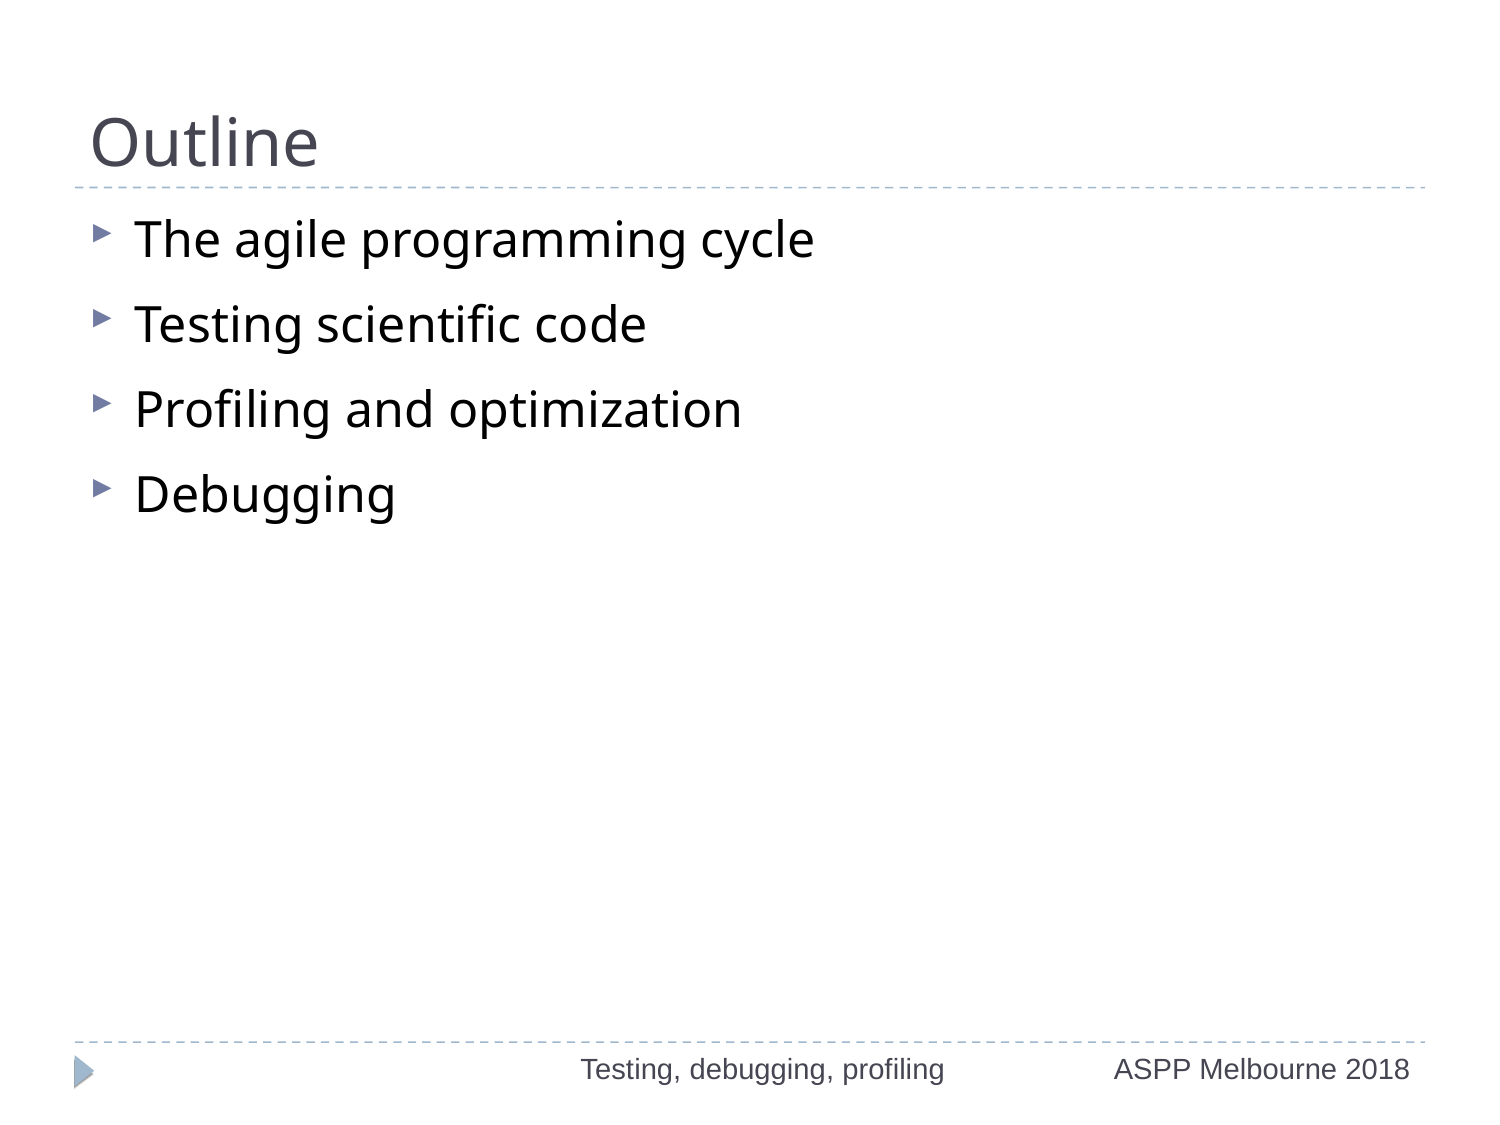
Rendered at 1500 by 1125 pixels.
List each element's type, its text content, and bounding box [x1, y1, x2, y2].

footer Testing, debugging, profiling [475, 1042, 1051, 1103]
list The agile programming cycle Testing scientific code Profiling and optimization Debugging [75, 200, 1425, 1010]
slide_number ASPP Melbourne 2018 [1051, 1042, 1426, 1103]
title Outline [75, 24, 1425, 188]
